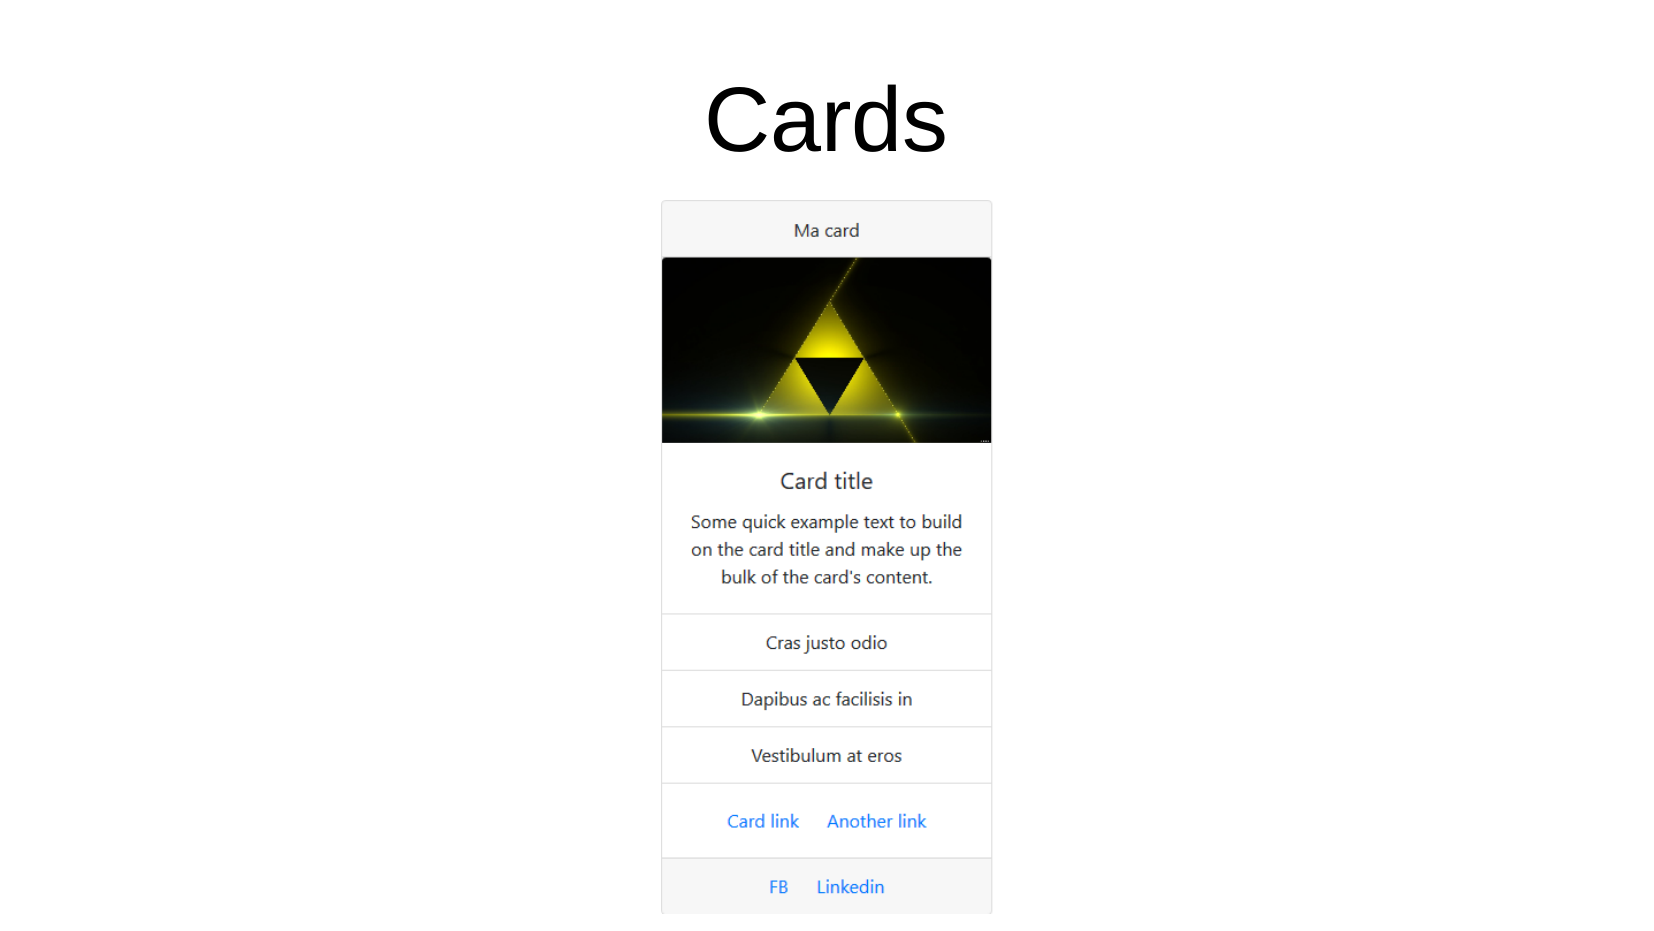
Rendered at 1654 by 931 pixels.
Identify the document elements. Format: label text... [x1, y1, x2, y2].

picture [661, 200, 997, 914]
title Cards [82, 37, 1571, 193]
